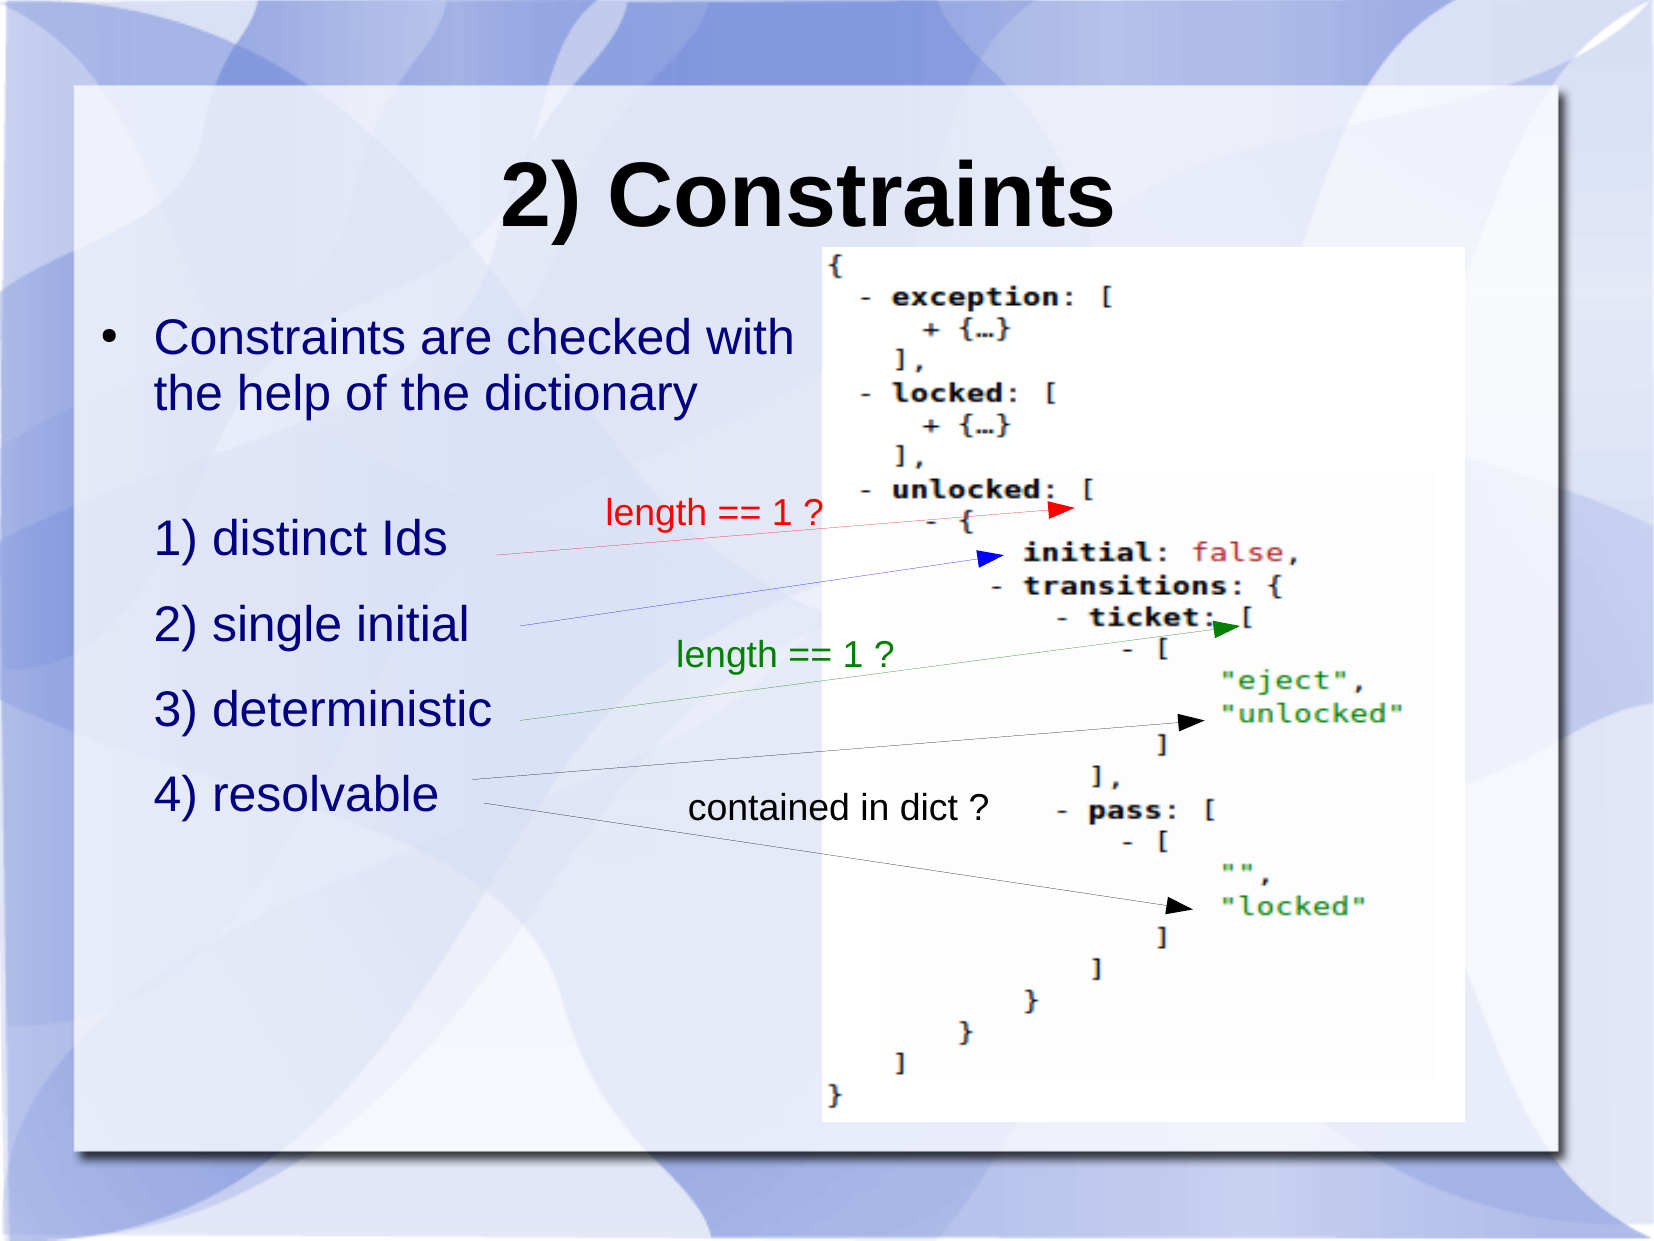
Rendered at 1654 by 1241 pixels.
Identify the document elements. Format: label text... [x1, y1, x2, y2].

title 2) Constraints [82, 90, 1536, 298]
text_box length == 1 ? [839, 625, 910, 683]
list 1) distinct Ids 2) single initial 3) deterministic 4) resolvable [82, 745, 792, 908]
list Constraints are checked with the help of the dictionary [82, 224, 839, 745]
picture [0, 0, 1654, 1241]
text_box contained in dict ? [673, 779, 1040, 837]
